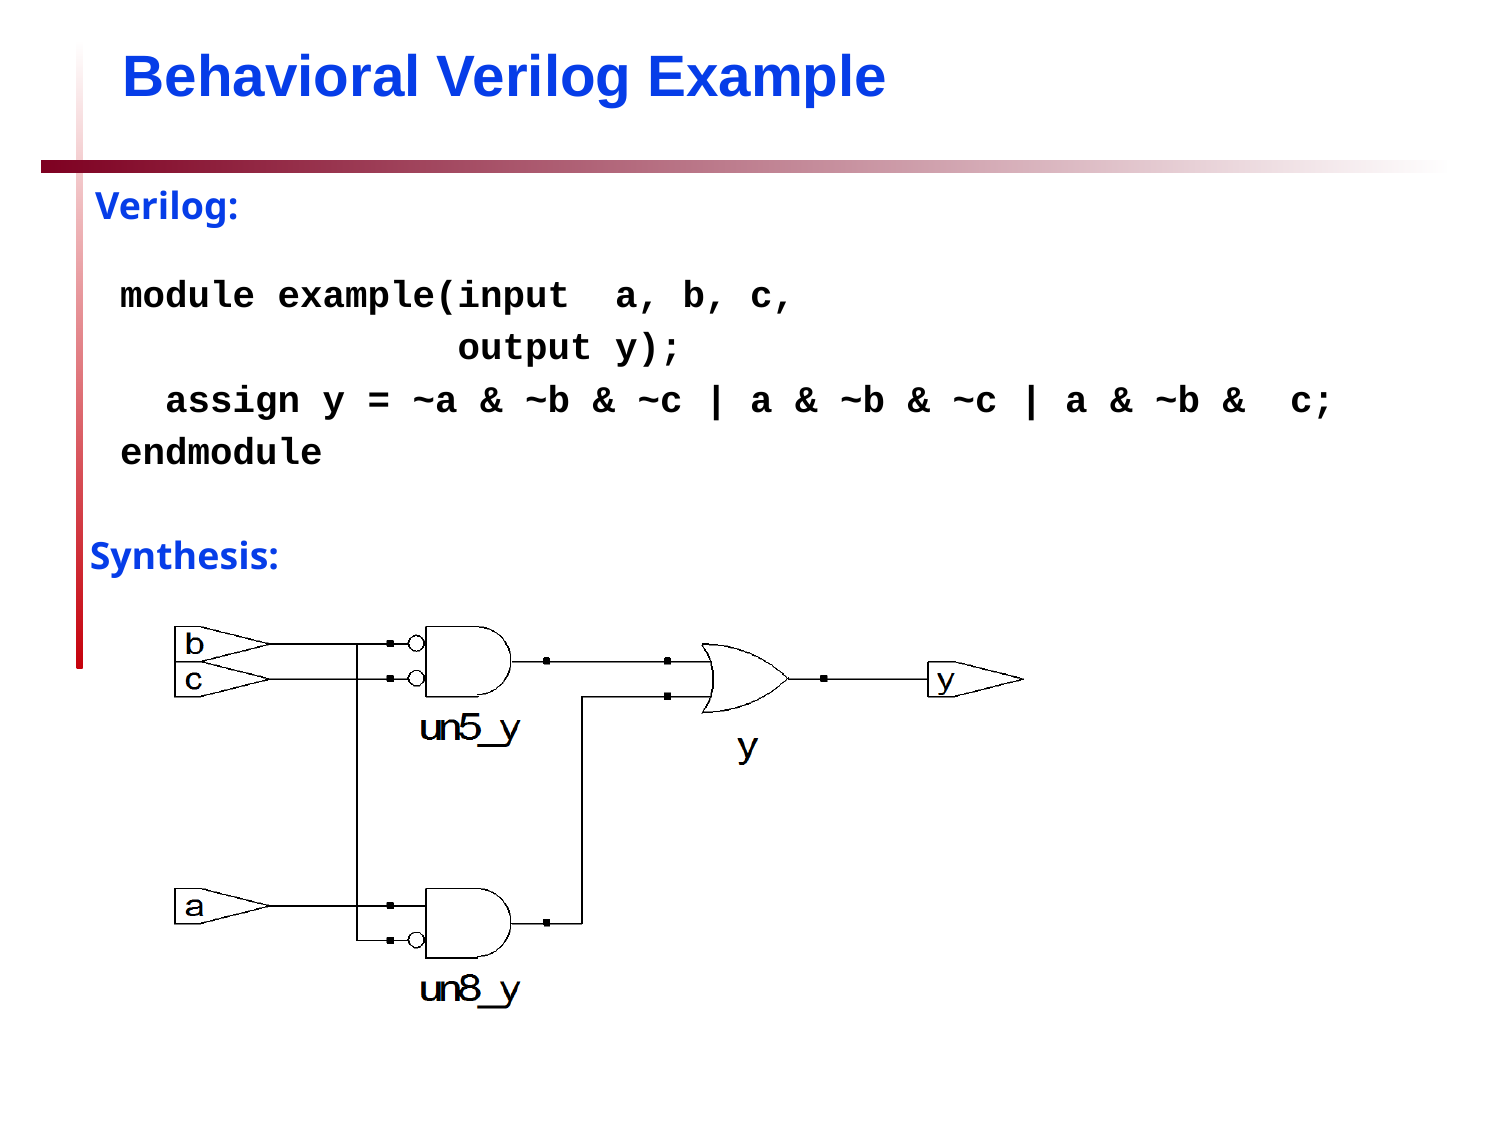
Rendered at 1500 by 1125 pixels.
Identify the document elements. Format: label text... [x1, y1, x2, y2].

picture [117, 602, 1062, 1025]
text_box Verilog: [80, 174, 781, 235]
text_box module example(input a, b, c, output y); assign y = ~a & ~b & ~c | a & ~b & ~c | a & ~b & c; endmodule [105, 262, 1468, 1050]
text_box Synthesis: [75, 524, 775, 585]
title Behavioral Verilog Example [112, 43, 1400, 240]
